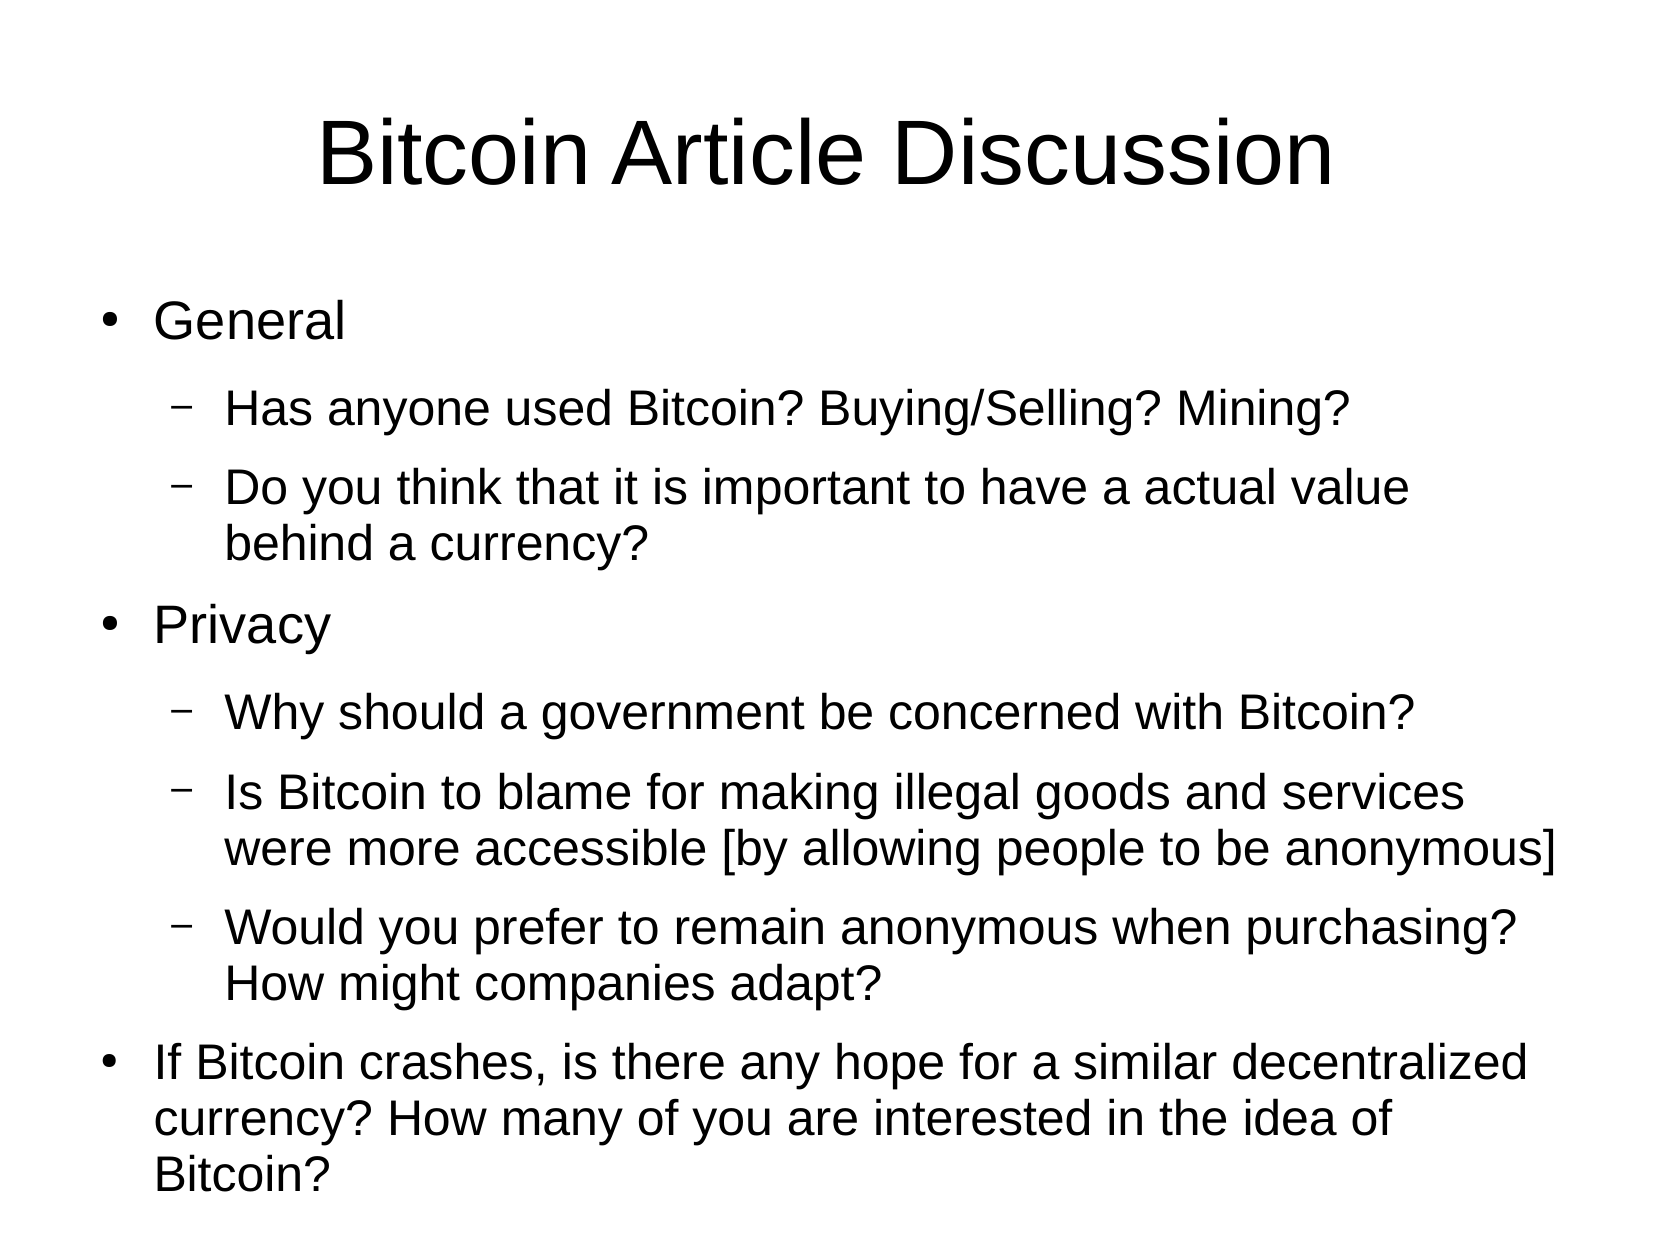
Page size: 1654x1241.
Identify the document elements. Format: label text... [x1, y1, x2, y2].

title Bitcoin Article Discussion [82, 49, 1571, 257]
list General Has anyone used Bitcoin? Buying/Selling? Mining? Do you think that it is important to have a actual value behind a currency? Privacy Why should a government be concerned with Bitcoin? Is Bitcoin to blame for making illegal goods and services were more accessible [by allowing people to be anonymous] Would you prefer to remain anonymous when purchasing? How might companies adapt? If Bitcoin crashes, is there any hope for a similar decentralized currency? How many of you are interested in the idea of Bitcoin? [82, 290, 1571, 1241]
